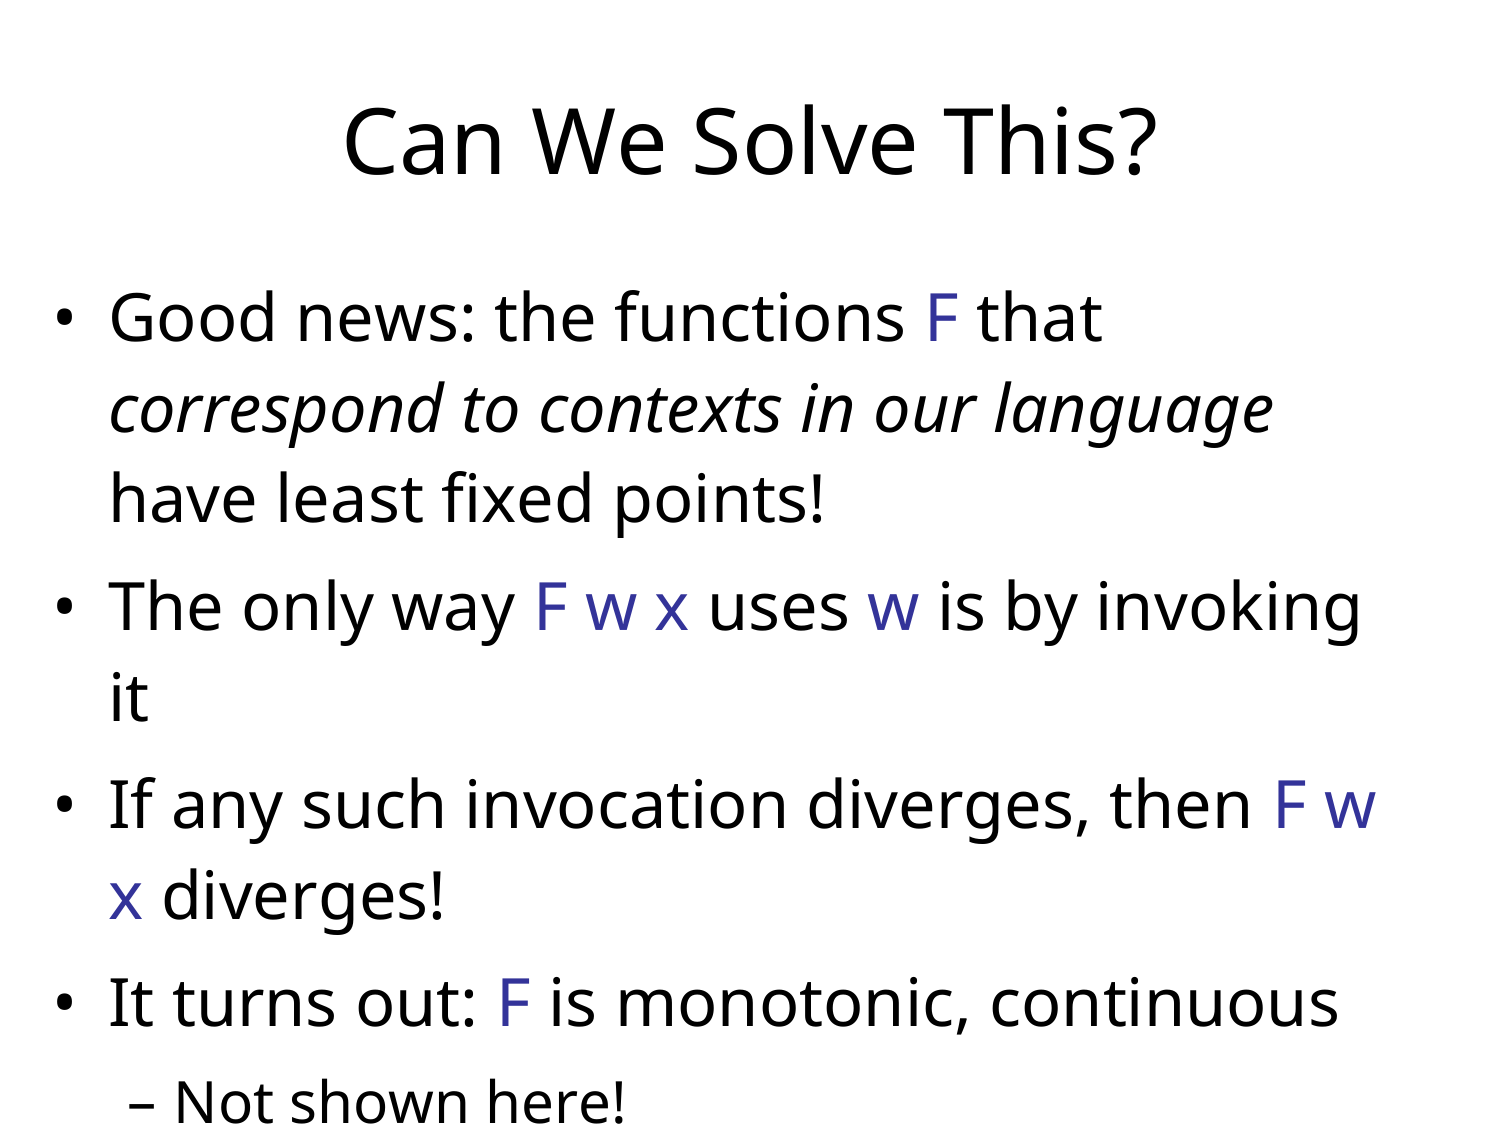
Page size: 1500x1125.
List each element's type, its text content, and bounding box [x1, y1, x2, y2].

title Can We Solve This? [75, 45, 1426, 233]
list Good news: the functions F that correspond to contexts in our language have least fixed points! The only way F w x uses w is by invoking it If any such invocation diverges, then F w x diverges! It turns out: F is monotonic, continuous Not shown here! [37, 262, 1425, 1006]
